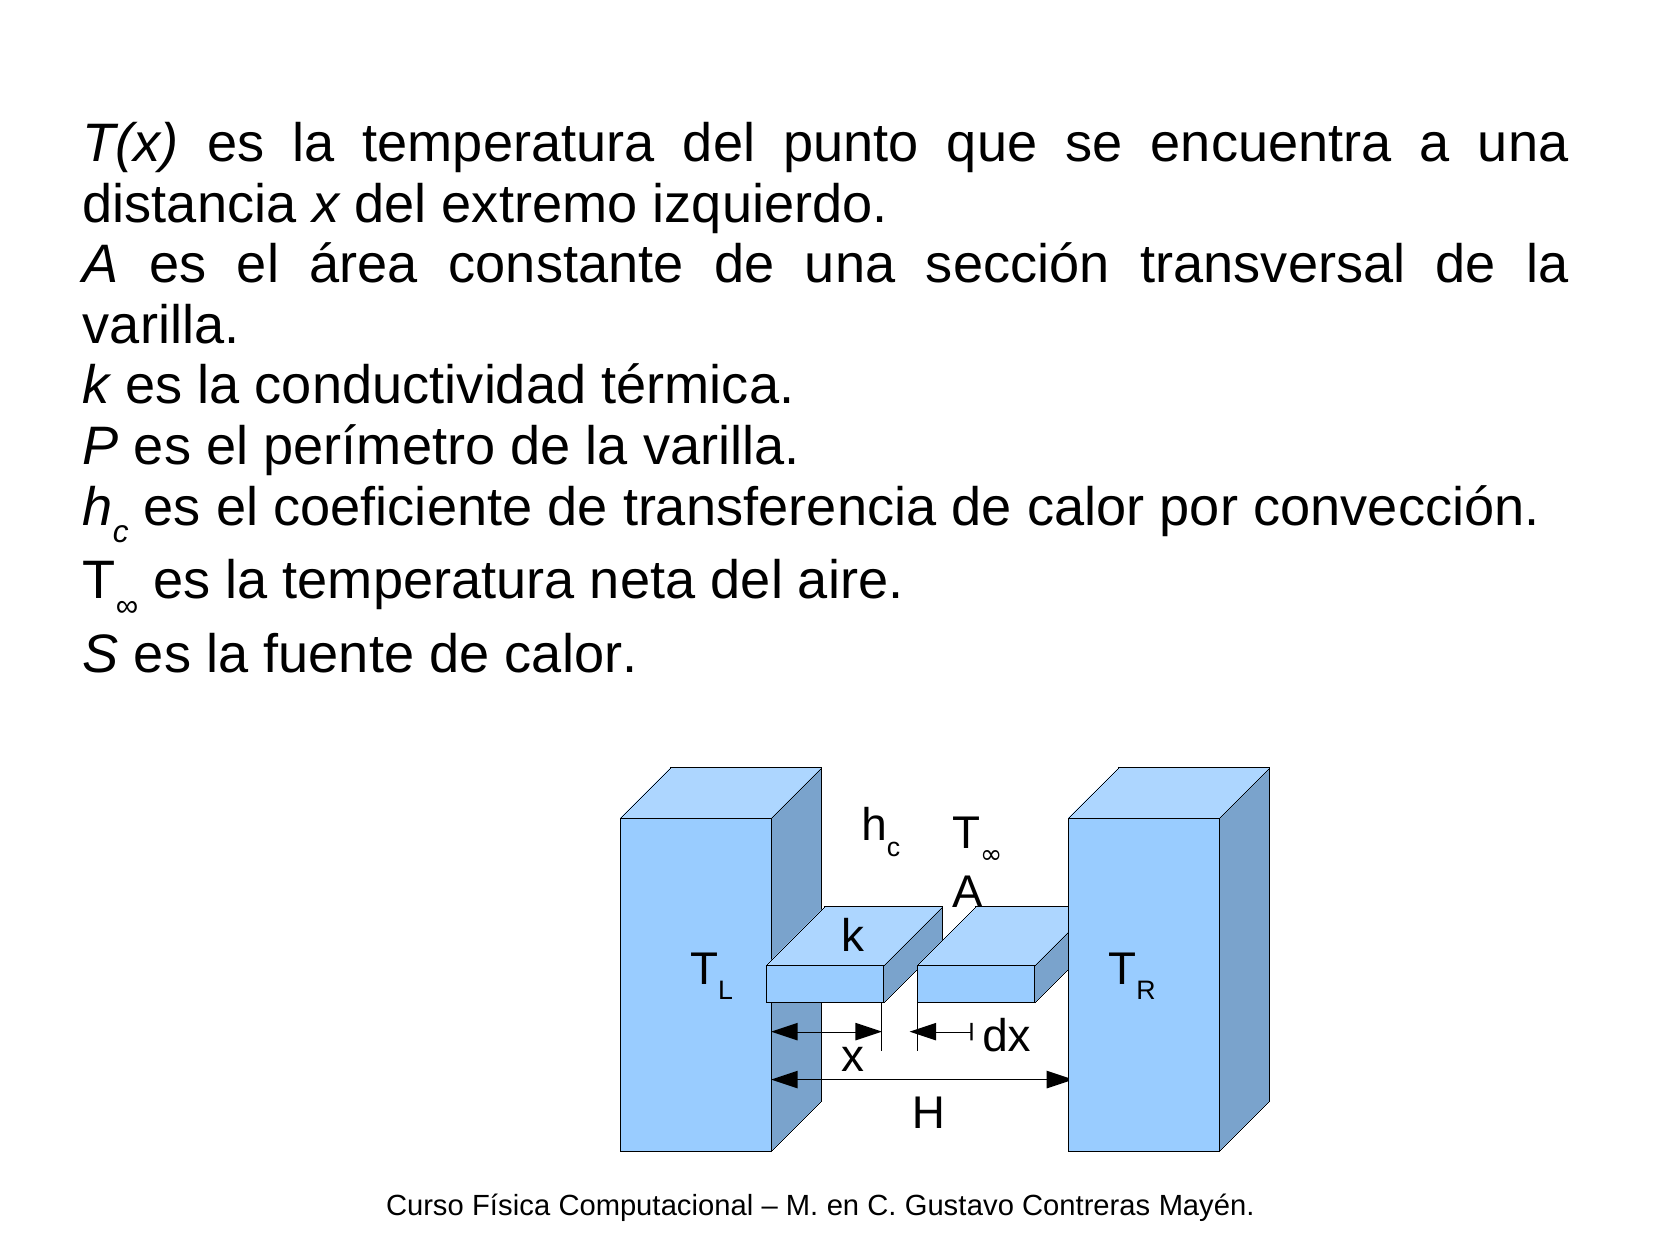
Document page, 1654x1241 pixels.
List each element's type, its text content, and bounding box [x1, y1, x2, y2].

text_box [923, 912, 943, 958]
text_box H [897, 1079, 993, 1146]
text_box x [826, 1022, 923, 1088]
subtitle T(x) es la temperatura del punto que se encuentra a una distancia x del extremo izquierdo. A es el área constante de una sección transversal de la varilla. k es la conductividad térmica. P es el perímetro de la varilla. hc es el coeficiente de transferencia de calor por convección. T∞ es la temperatura neta del aire. S es la fuente de calor. [82, 0, 1571, 808]
text_box k [826, 902, 923, 969]
text_box hc [846, 791, 937, 869]
text_box dx [967, 1002, 1064, 1069]
text_box A [937, 872, 1033, 925]
text_box [620, 767, 1270, 1152]
text_box TL [675, 935, 772, 1013]
text_box T∞ [937, 791, 1033, 872]
text_box TR [1093, 935, 1190, 1013]
